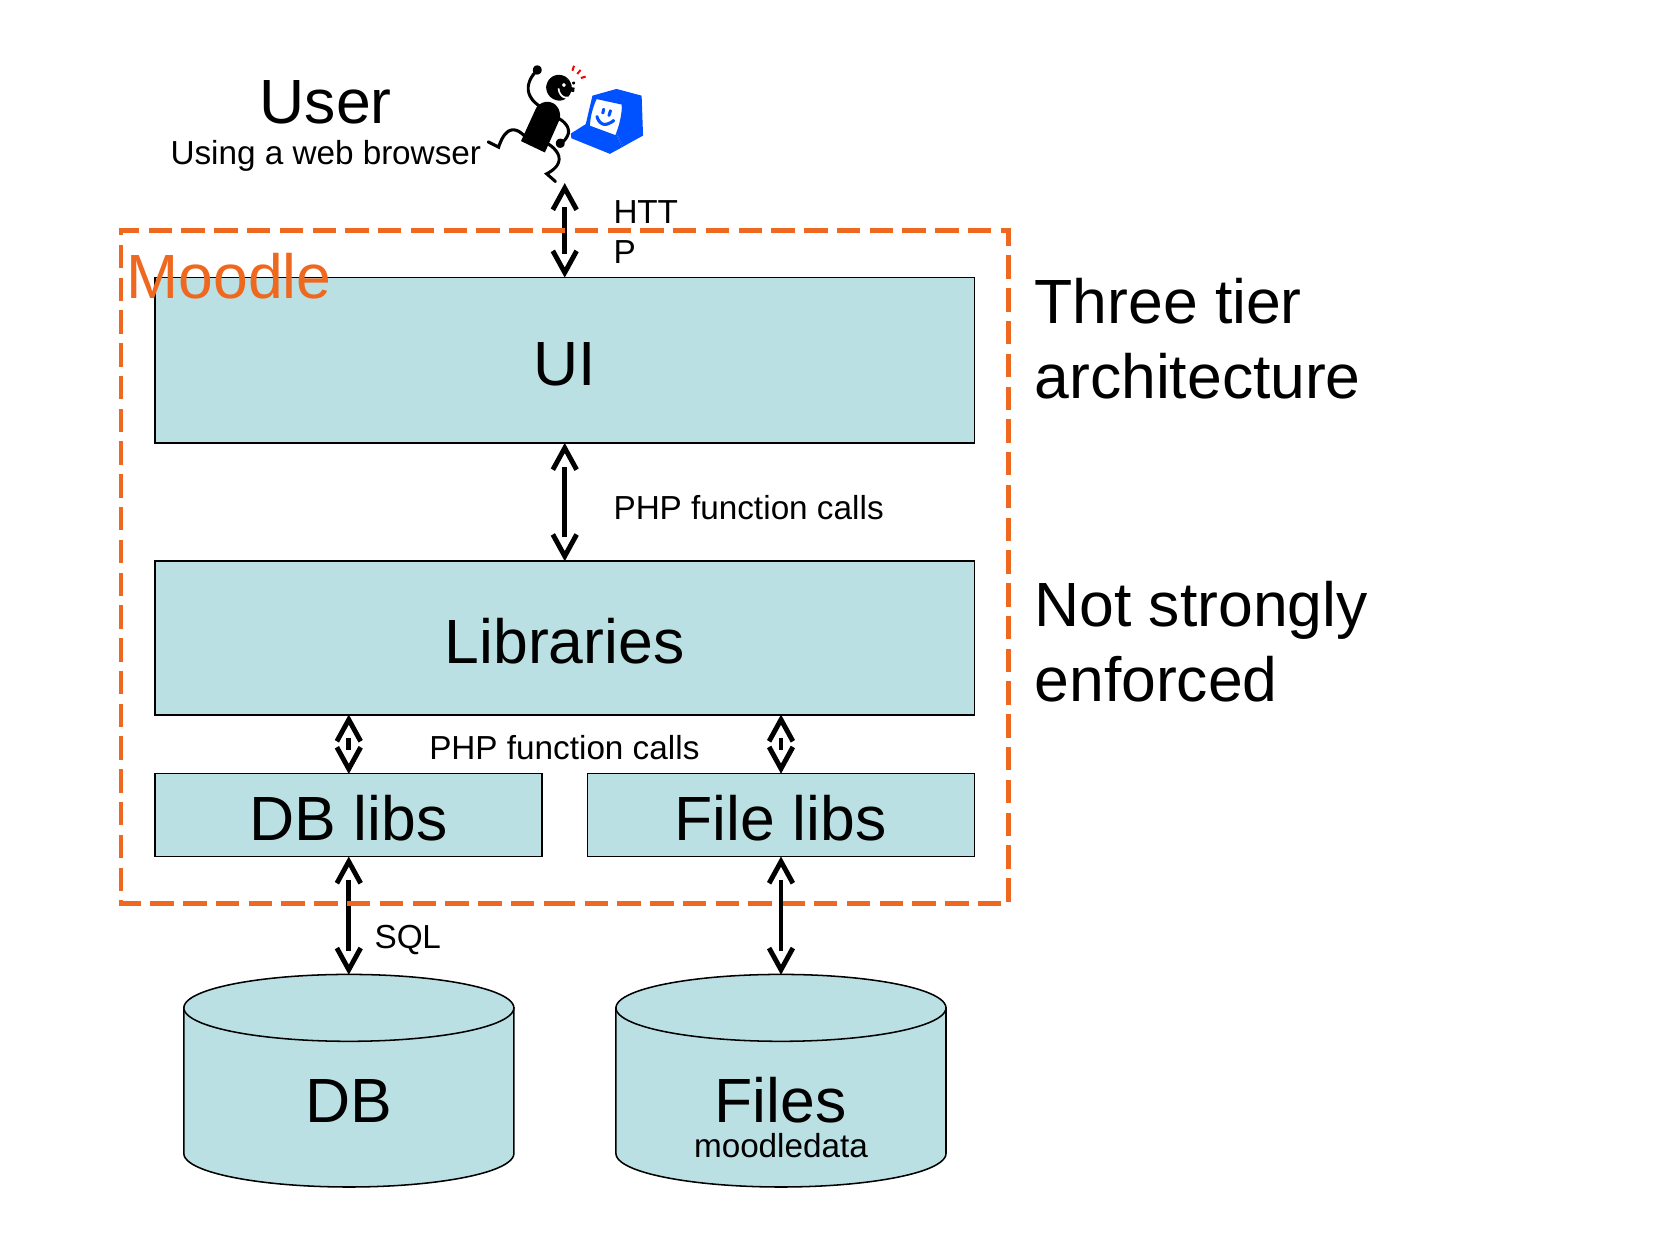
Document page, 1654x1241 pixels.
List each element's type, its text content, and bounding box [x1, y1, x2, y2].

text_box User [245, 53, 407, 123]
text_box DB [183, 974, 514, 1188]
text_box Files [615, 974, 947, 1188]
text_box File libs [587, 773, 975, 857]
text_box User [345, 93, 362, 103]
picture [486, 65, 644, 184]
text_box moodledata [644, 1116, 918, 1172]
text_box Three tier architecture Not strongly enforced [1020, 253, 1624, 723]
text_box HTTP [598, 183, 713, 230]
text_box Using a web browser [143, 123, 509, 180]
text_box SQL [359, 907, 725, 963]
text_box Moodle [120, 230, 1009, 904]
